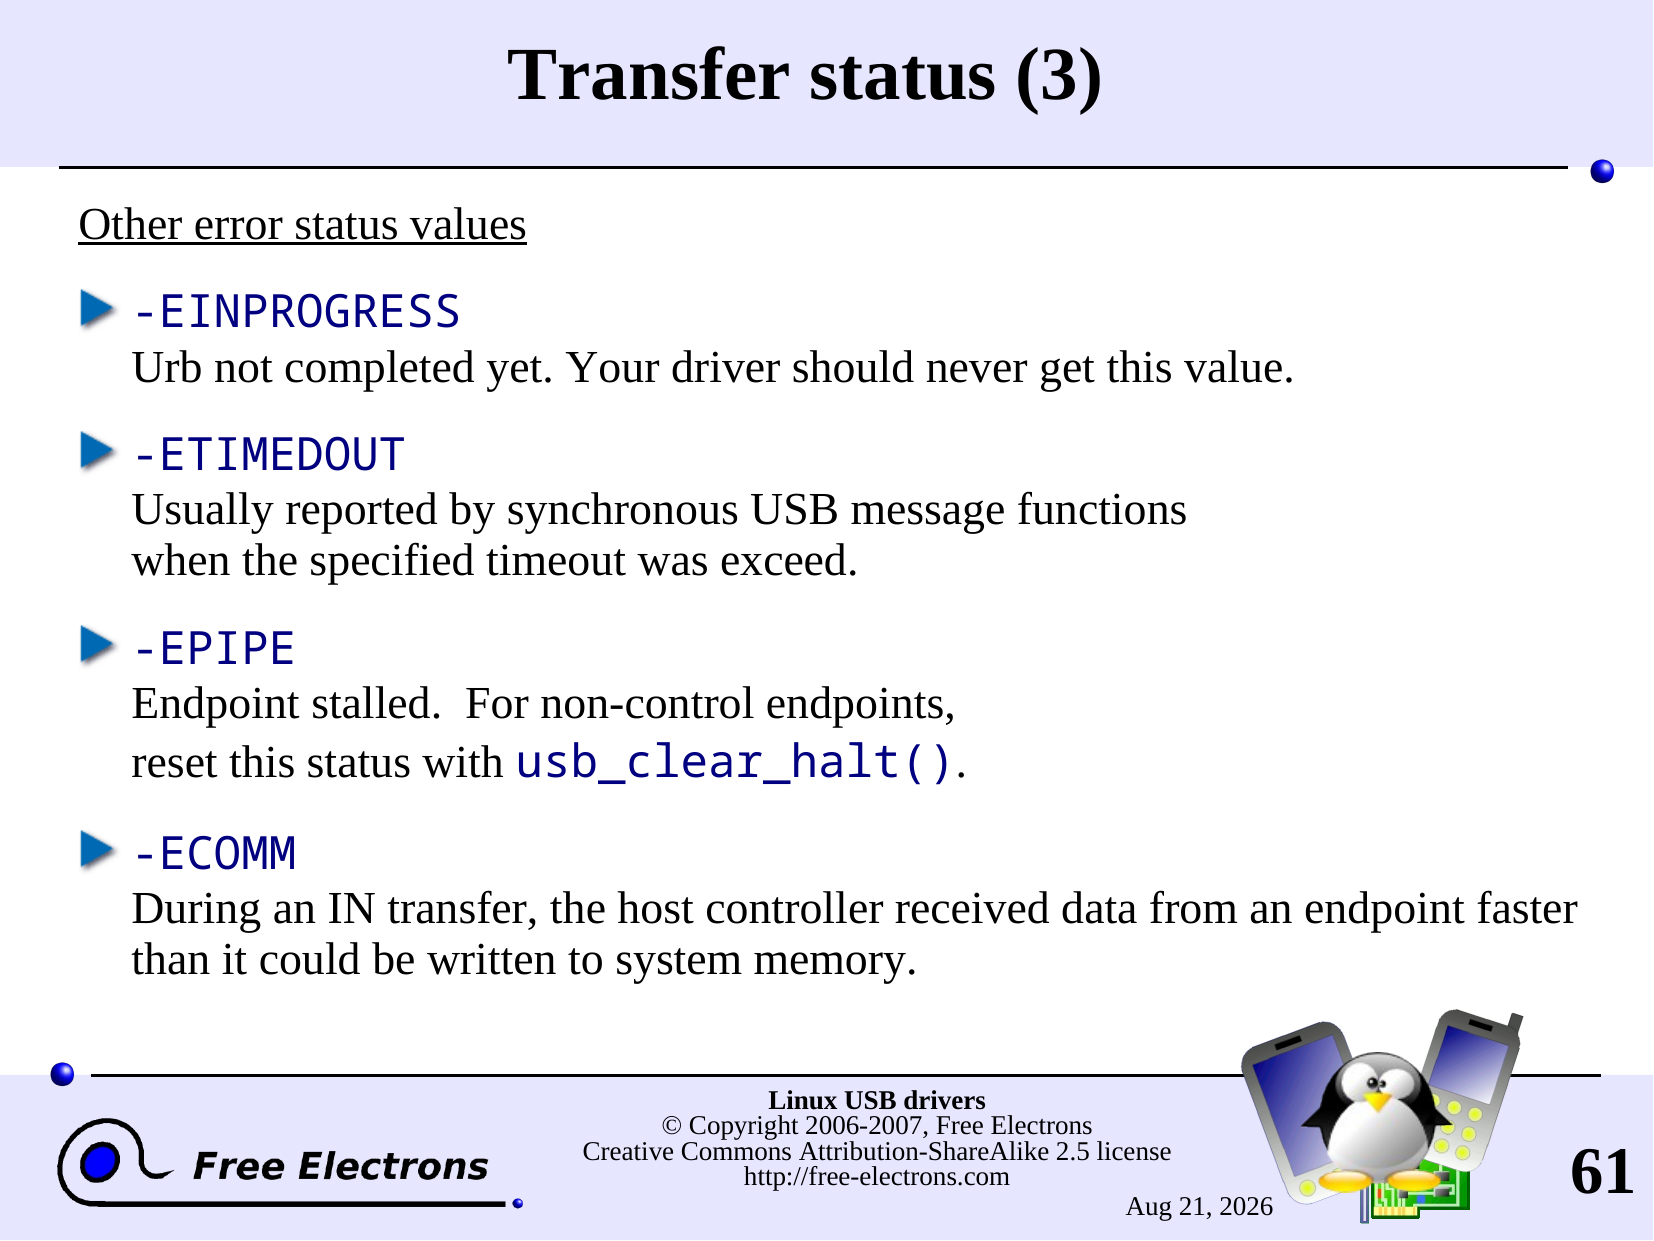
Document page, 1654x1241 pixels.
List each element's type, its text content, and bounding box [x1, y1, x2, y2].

picture [50, 1107, 527, 1216]
title Transfer status (3) [60, 25, 1551, 124]
picture [1225, 1049, 1527, 1241]
list Other error status values -EINPROGRESS Urb not completed yet. Your driver should never get this value. -ETIMEDOUT Usually reported by synchronous USB message functions when the specified timeout was exceed. -EPIPE Endpoint stalled. For non-control endpoints, reset this status with usb_clear_halt(). -ECOMM During an IN transfer, the host controller received data from an endpoint faster than it could be written to system memory. [60, 198, 1590, 1049]
